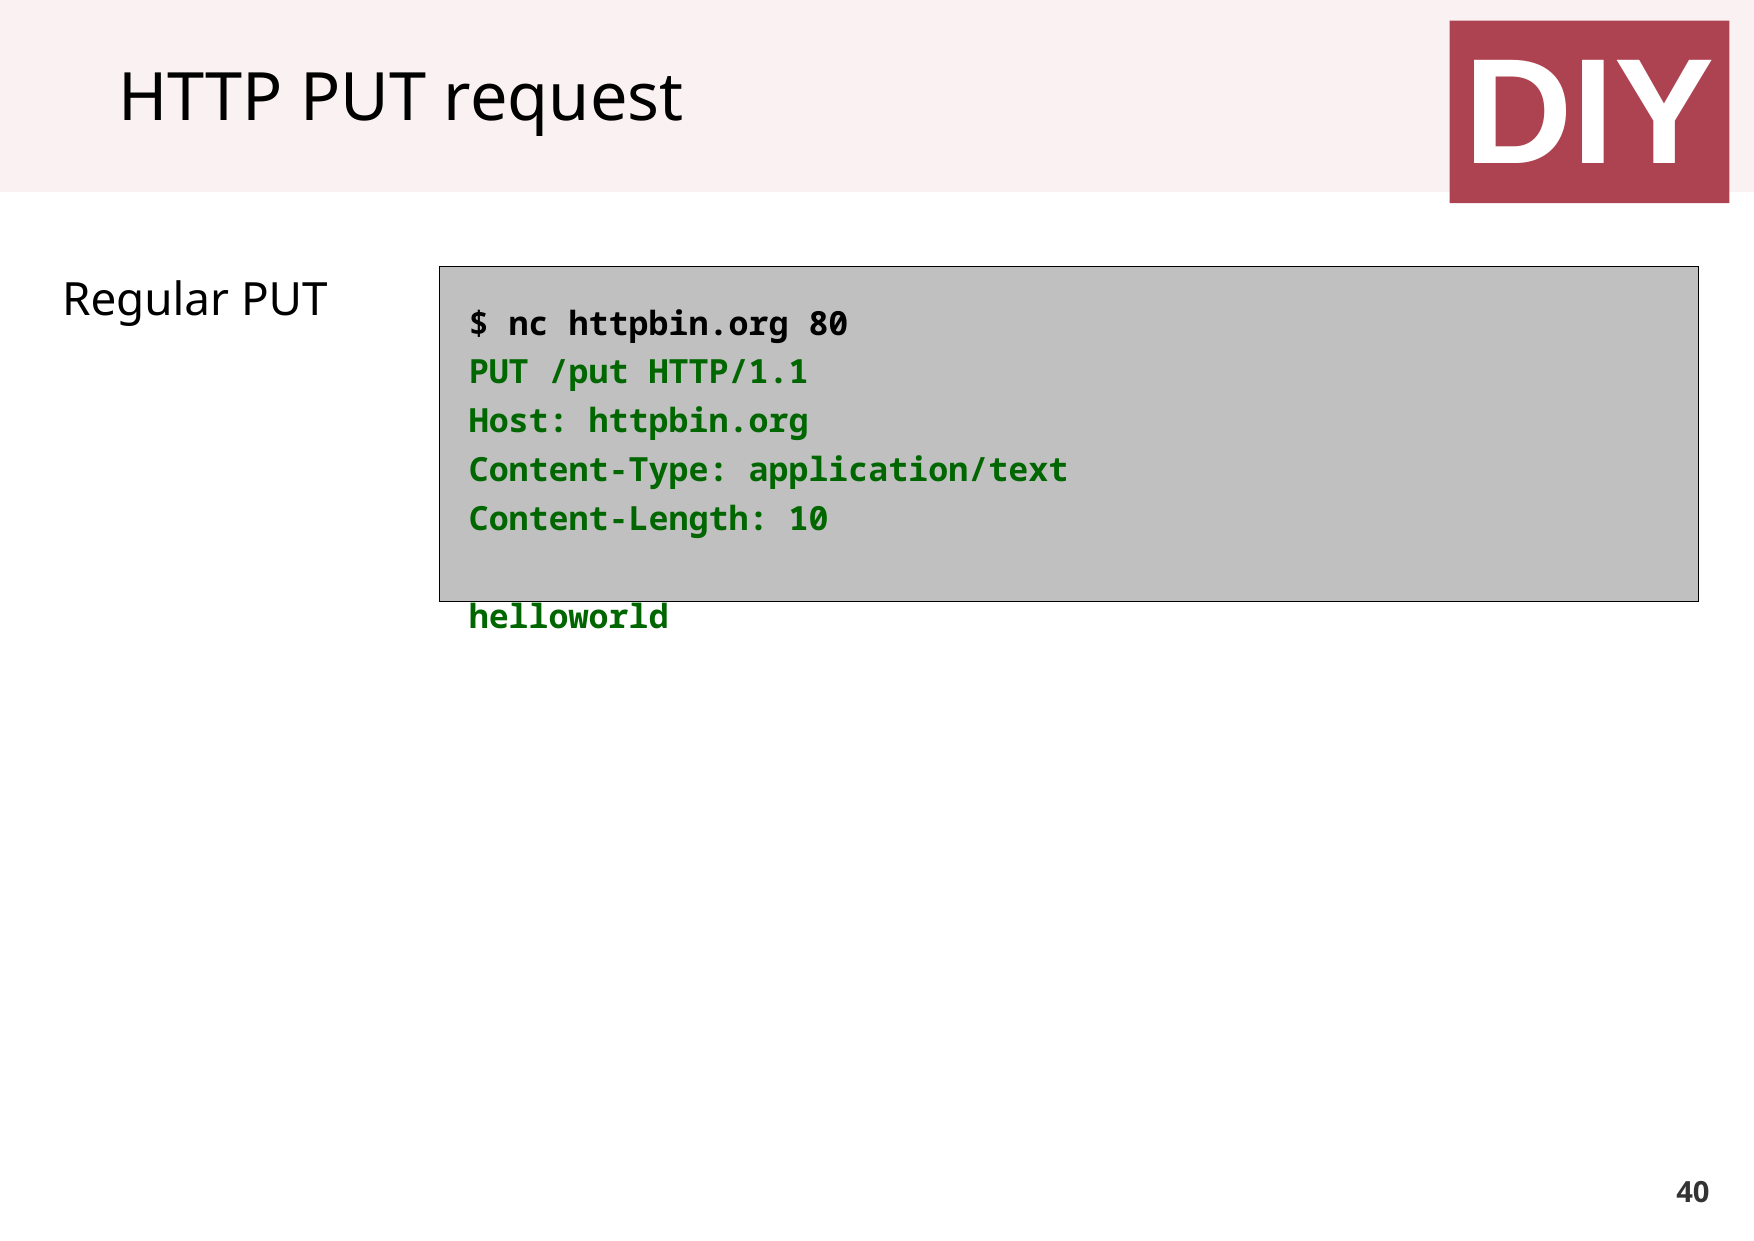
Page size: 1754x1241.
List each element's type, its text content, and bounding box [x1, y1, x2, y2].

text_box DIY [1449, 20, 1730, 204]
text_box $ nc httpbin.org 80 PUT /put HTTP/1.1 Host: httpbin.org Content-Type: application/text Content-Length: 10 helloworld [439, 266, 1699, 602]
title HTTP PUT request [118, 7, 1371, 185]
list Regular PUT [62, 266, 439, 327]
